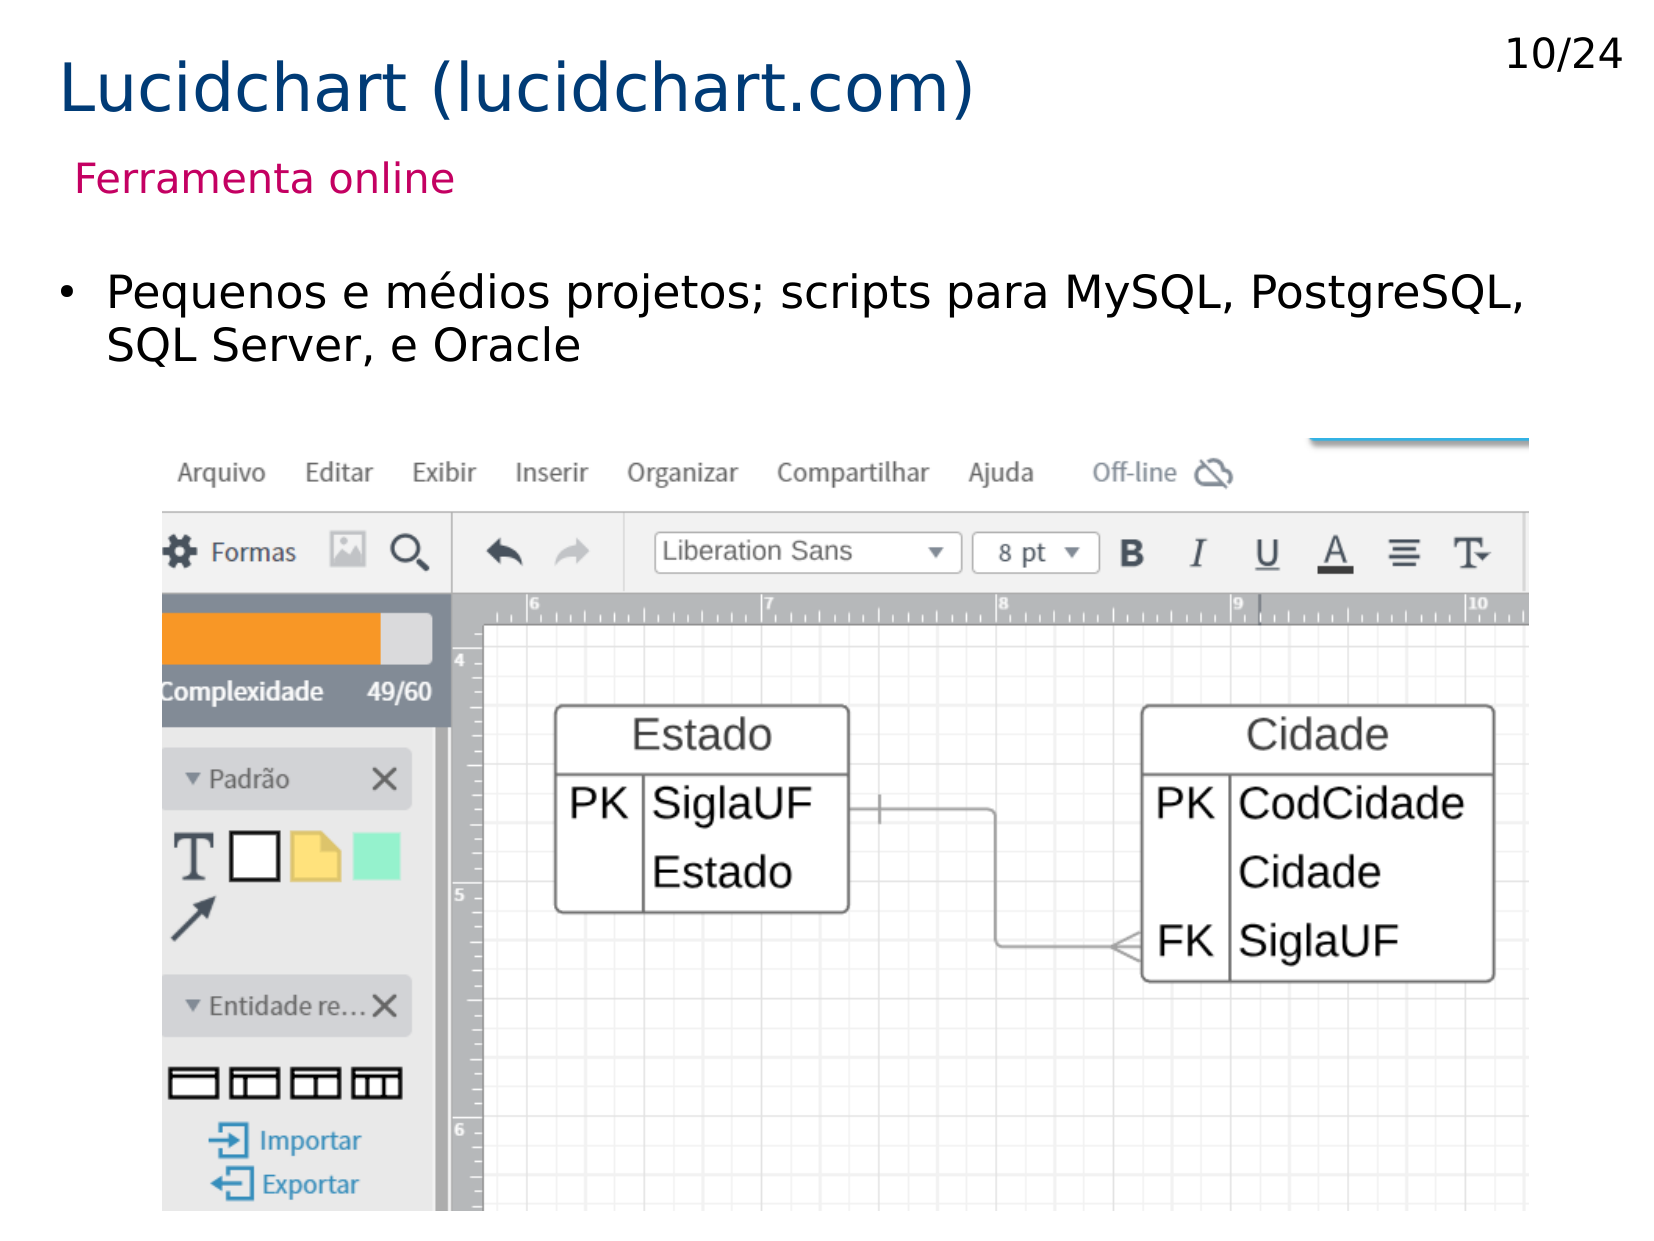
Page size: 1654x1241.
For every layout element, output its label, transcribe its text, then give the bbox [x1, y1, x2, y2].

text_box Ferramenta online [59, 147, 471, 211]
picture [162, 438, 1529, 1211]
list Pequenos e médios projetos; scripts para MySQL, PostgreSQL, SQL Server, e Oracle [59, 265, 1625, 1211]
title Lucidchart (lucidchart.com) [59, 29, 1506, 148]
